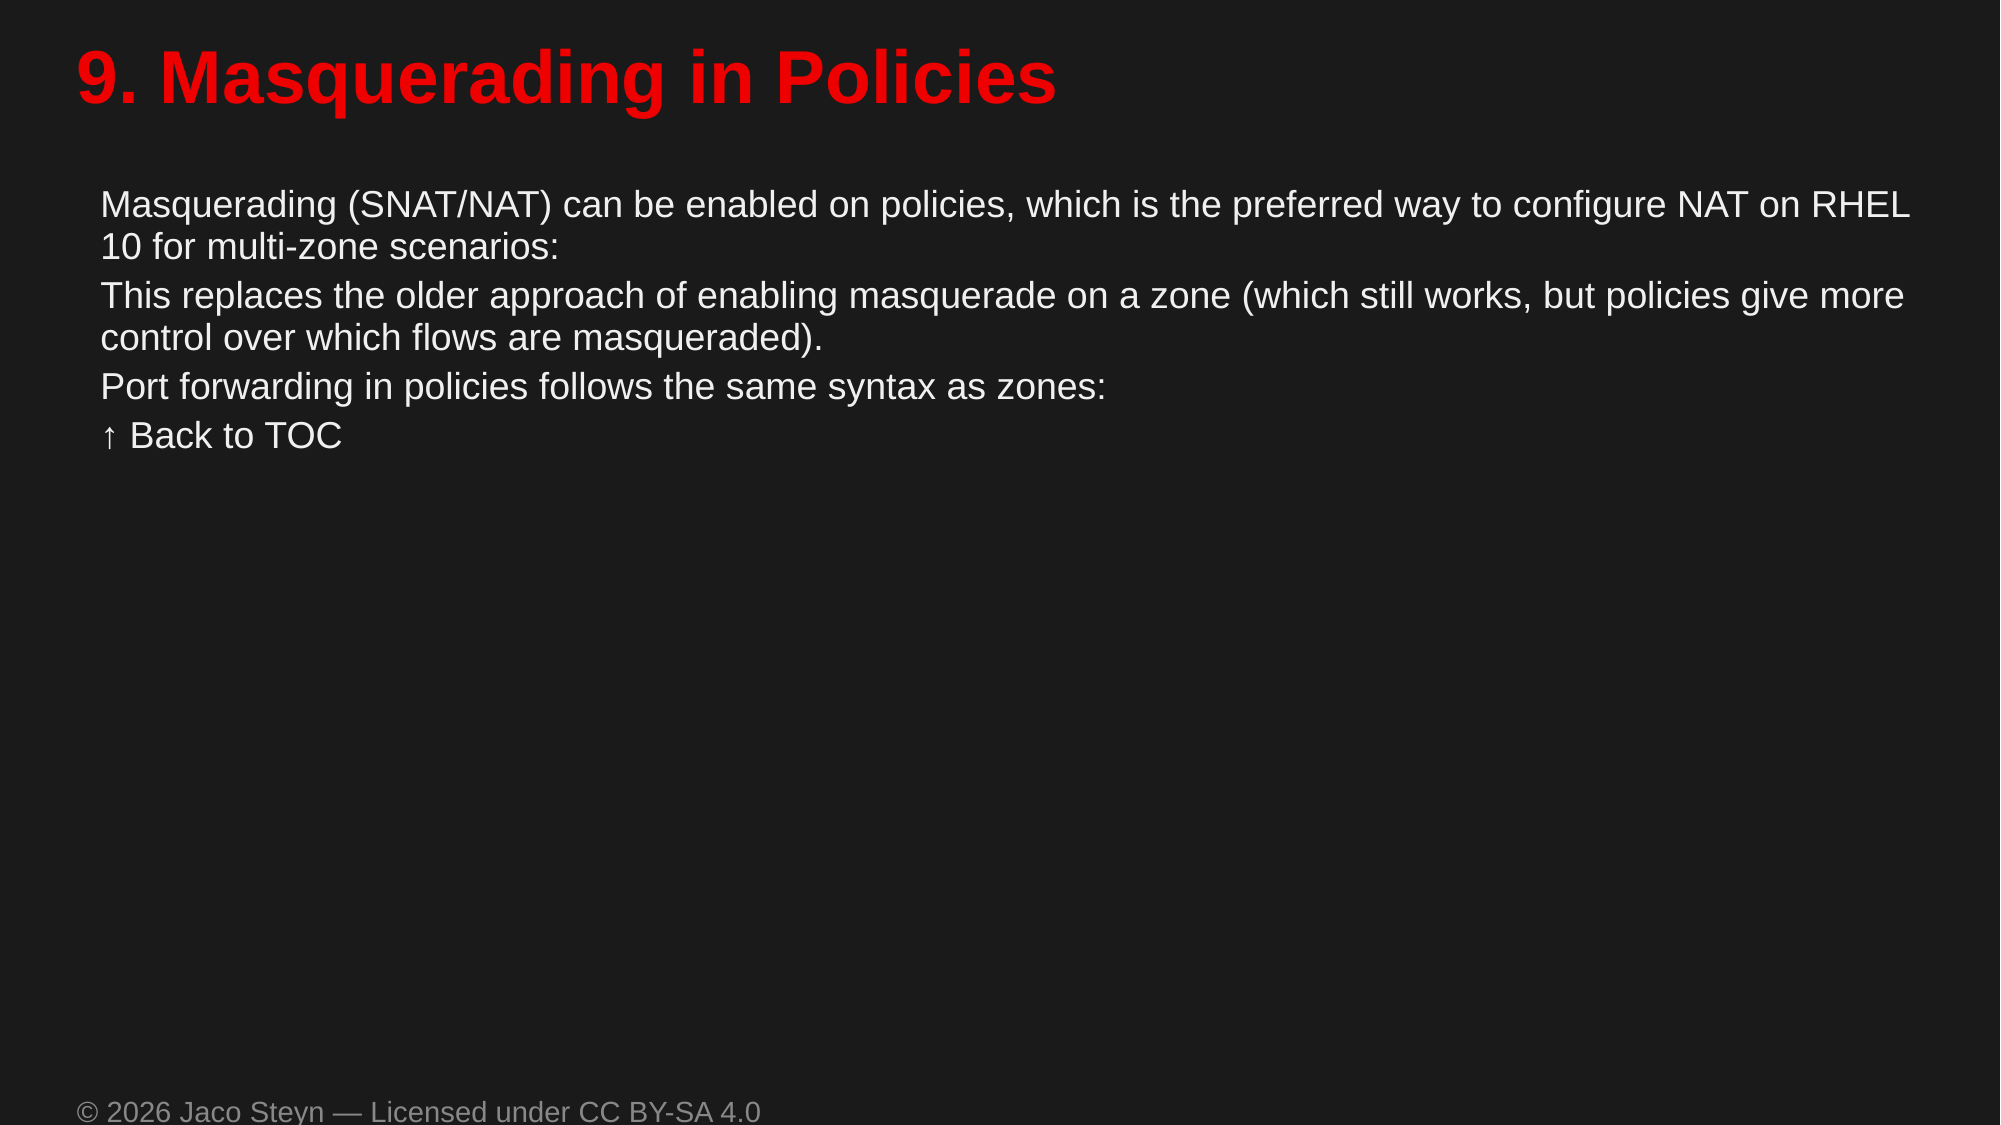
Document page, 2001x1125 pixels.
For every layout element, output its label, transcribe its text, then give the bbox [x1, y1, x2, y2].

text_box Masquerading (SNAT/NAT) can be enabled on policies, which is the preferred way to configure NAT on RHEL 10 for multi-zone scenarios: This replaces the older approach of enabling masquerade on a zone (which still works, but policies give more control over which flows are masqueraded). Port forwarding in policies follows the same syntax as zones: ↑ Back to TOC [59, 171, 1942, 1083]
text_box 9. Masquerading in Policies [59, 23, 1942, 154]
text_box © 2026 Jaco Steyn — Licensed under CC BY-SA 4.0 [59, 1083, 1942, 1120]
